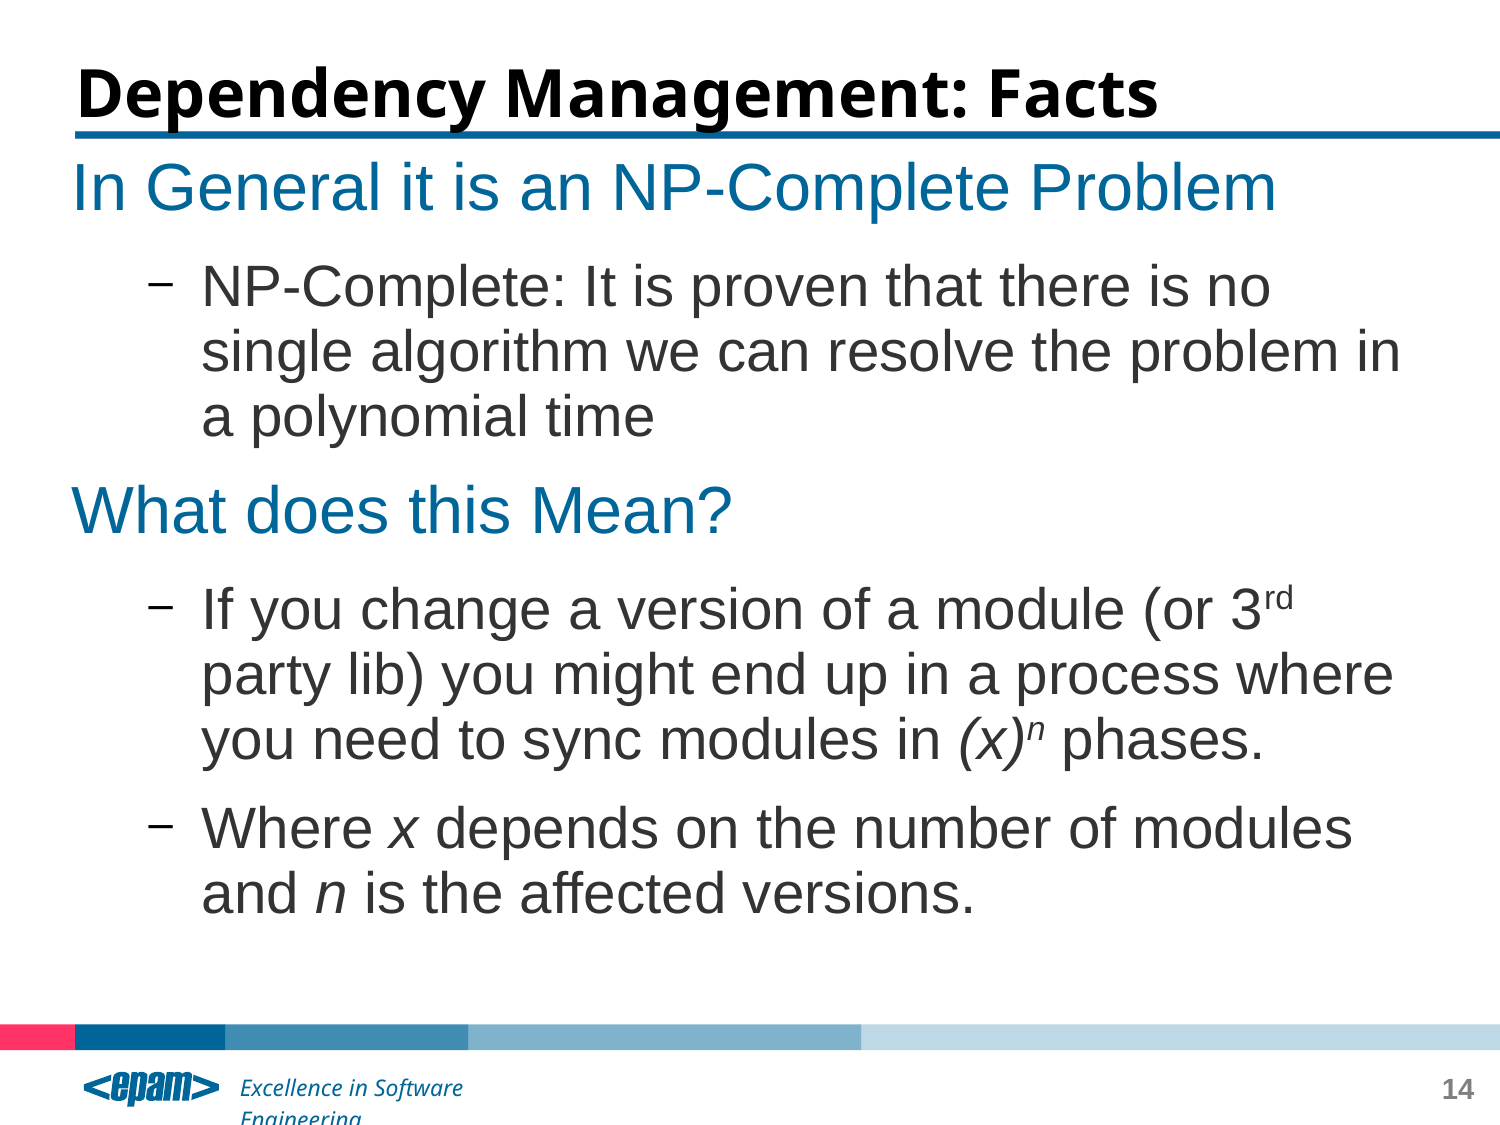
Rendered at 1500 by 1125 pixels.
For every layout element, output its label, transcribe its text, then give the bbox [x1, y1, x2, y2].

title Dependency Management: Facts [75, 44, 1425, 138]
text_box <number> [1395, 1070, 1475, 1125]
list In General it is an NP-Complete Problem NP-Complete: It is proven that there is no single algorithm we can resolve the problem in a polynomial time What does this Mean? If you change a version of a module (or 3rd party lib) you might end up in a process where you need to sync modules in (x)n phases. Where x depends on the number of modules and n is the affected versions. [59, 149, 1441, 1000]
